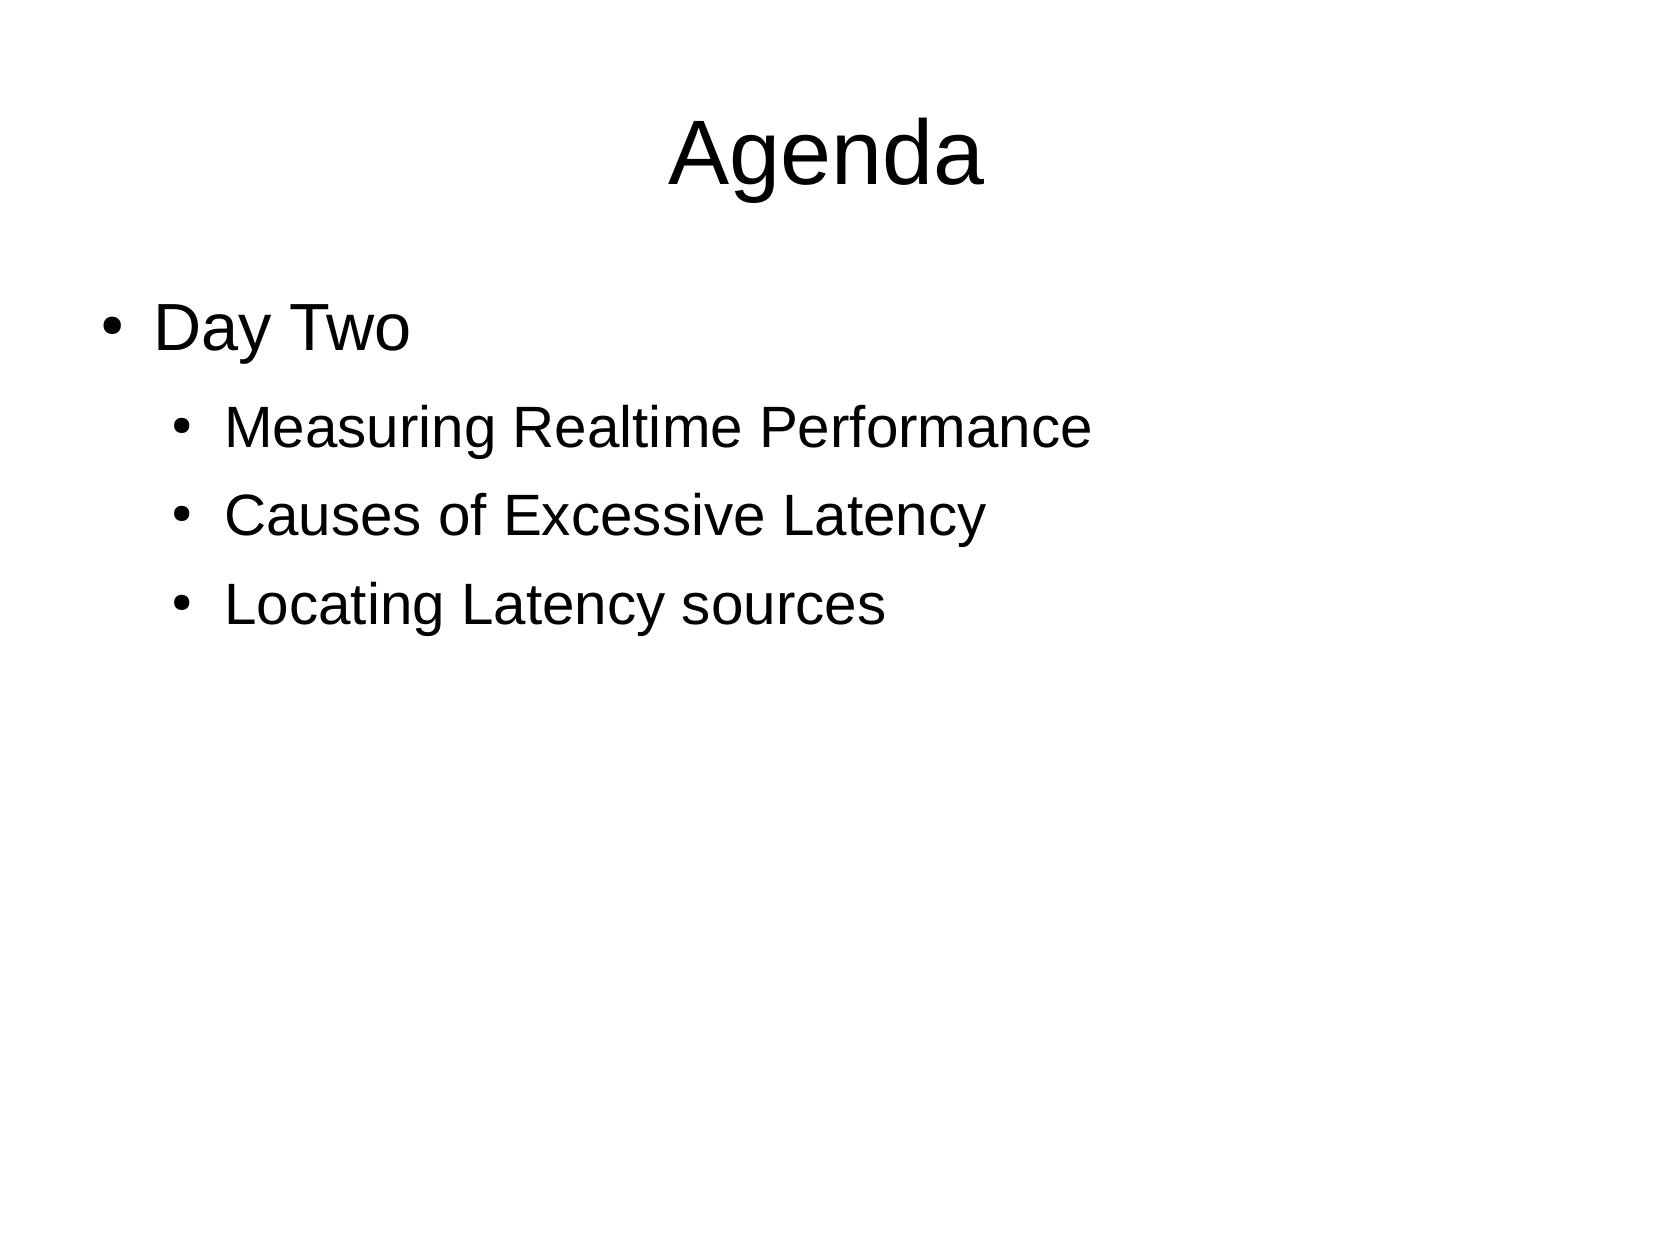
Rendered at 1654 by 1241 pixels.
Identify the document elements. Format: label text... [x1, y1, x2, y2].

list Day Two Measuring Realtime Performance Causes of Excessive Latency Locating Latency sources [82, 290, 1571, 1094]
title Agenda [82, 56, 1571, 250]
